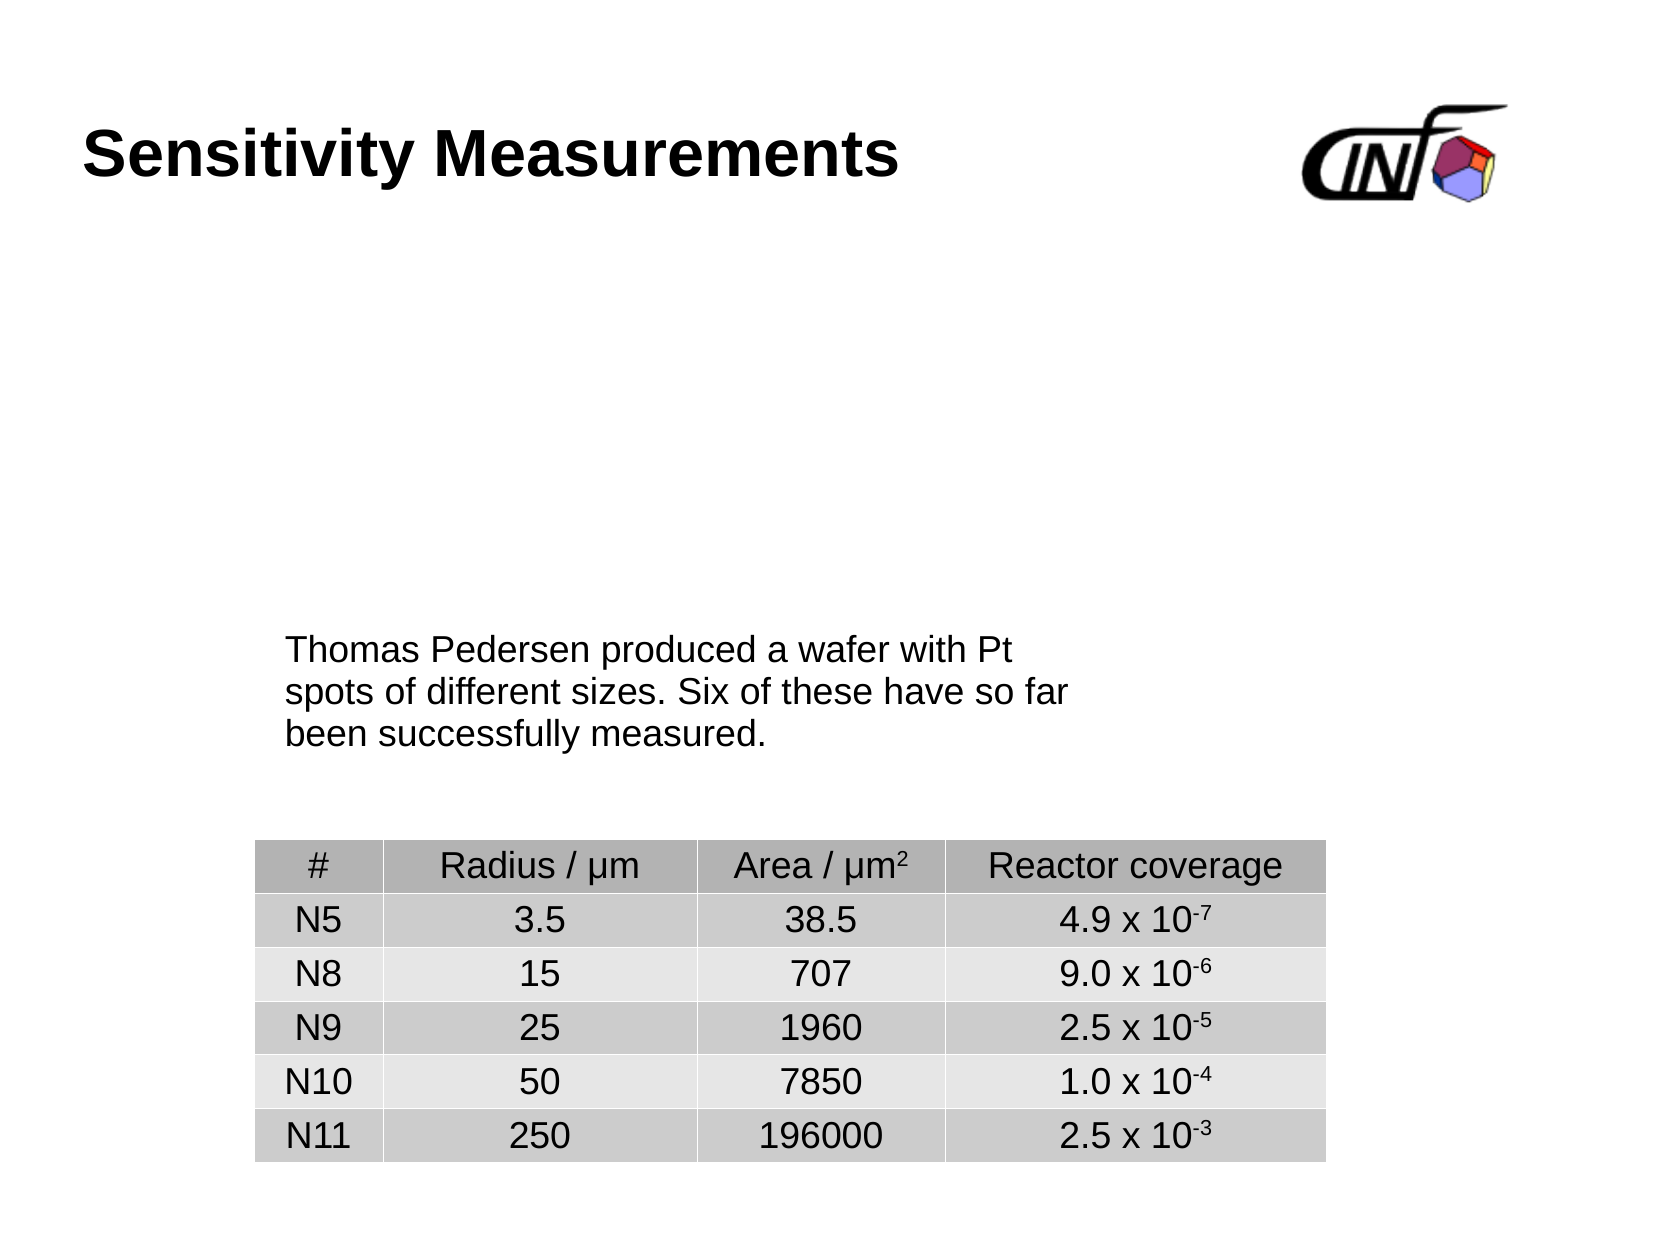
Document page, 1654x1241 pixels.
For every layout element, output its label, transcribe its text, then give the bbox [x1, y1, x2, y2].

table_cell 196000 [698, 1109, 945, 1162]
table_cell 9.0 x 10-6 [946, 948, 1326, 1001]
table_header Reactor coverage [946, 840, 1326, 893]
table_cell 50 [384, 1055, 697, 1108]
table_cell 2.5 x 10-5 [946, 1002, 1326, 1054]
table_cell N9 [255, 1002, 383, 1054]
table_cell N8 [255, 948, 383, 1001]
table_cell 15 [384, 948, 697, 1001]
table_cell N5 [255, 894, 383, 947]
table_cell 7850 [698, 1055, 945, 1108]
table_header # [255, 840, 383, 893]
table_cell 4.9 x 10-7 [946, 894, 1326, 947]
table_cell N10 [255, 1055, 383, 1108]
text_box Thomas Pedersen produced a wafer with Pt spots of different sizes. Six of these have so far been successfully measured. [270, 620, 1111, 762]
table_cell 3.5 [384, 894, 697, 947]
table_cell 707 [698, 948, 945, 1001]
table_cell 1.0 x 10-4 [946, 1055, 1326, 1108]
table_cell 25 [384, 1002, 697, 1054]
table_header Area / μm2 [698, 840, 945, 893]
table_cell 1960 [698, 1002, 945, 1054]
table_cell 2.5 x 10-3 [946, 1109, 1326, 1162]
title Sensitivity Measurements [82, 49, 1571, 257]
table_cell 250 [384, 1109, 697, 1162]
table_cell 38.5 [698, 894, 945, 947]
table_cell N11 [255, 1109, 383, 1162]
table_header Radius / μm [384, 840, 697, 893]
